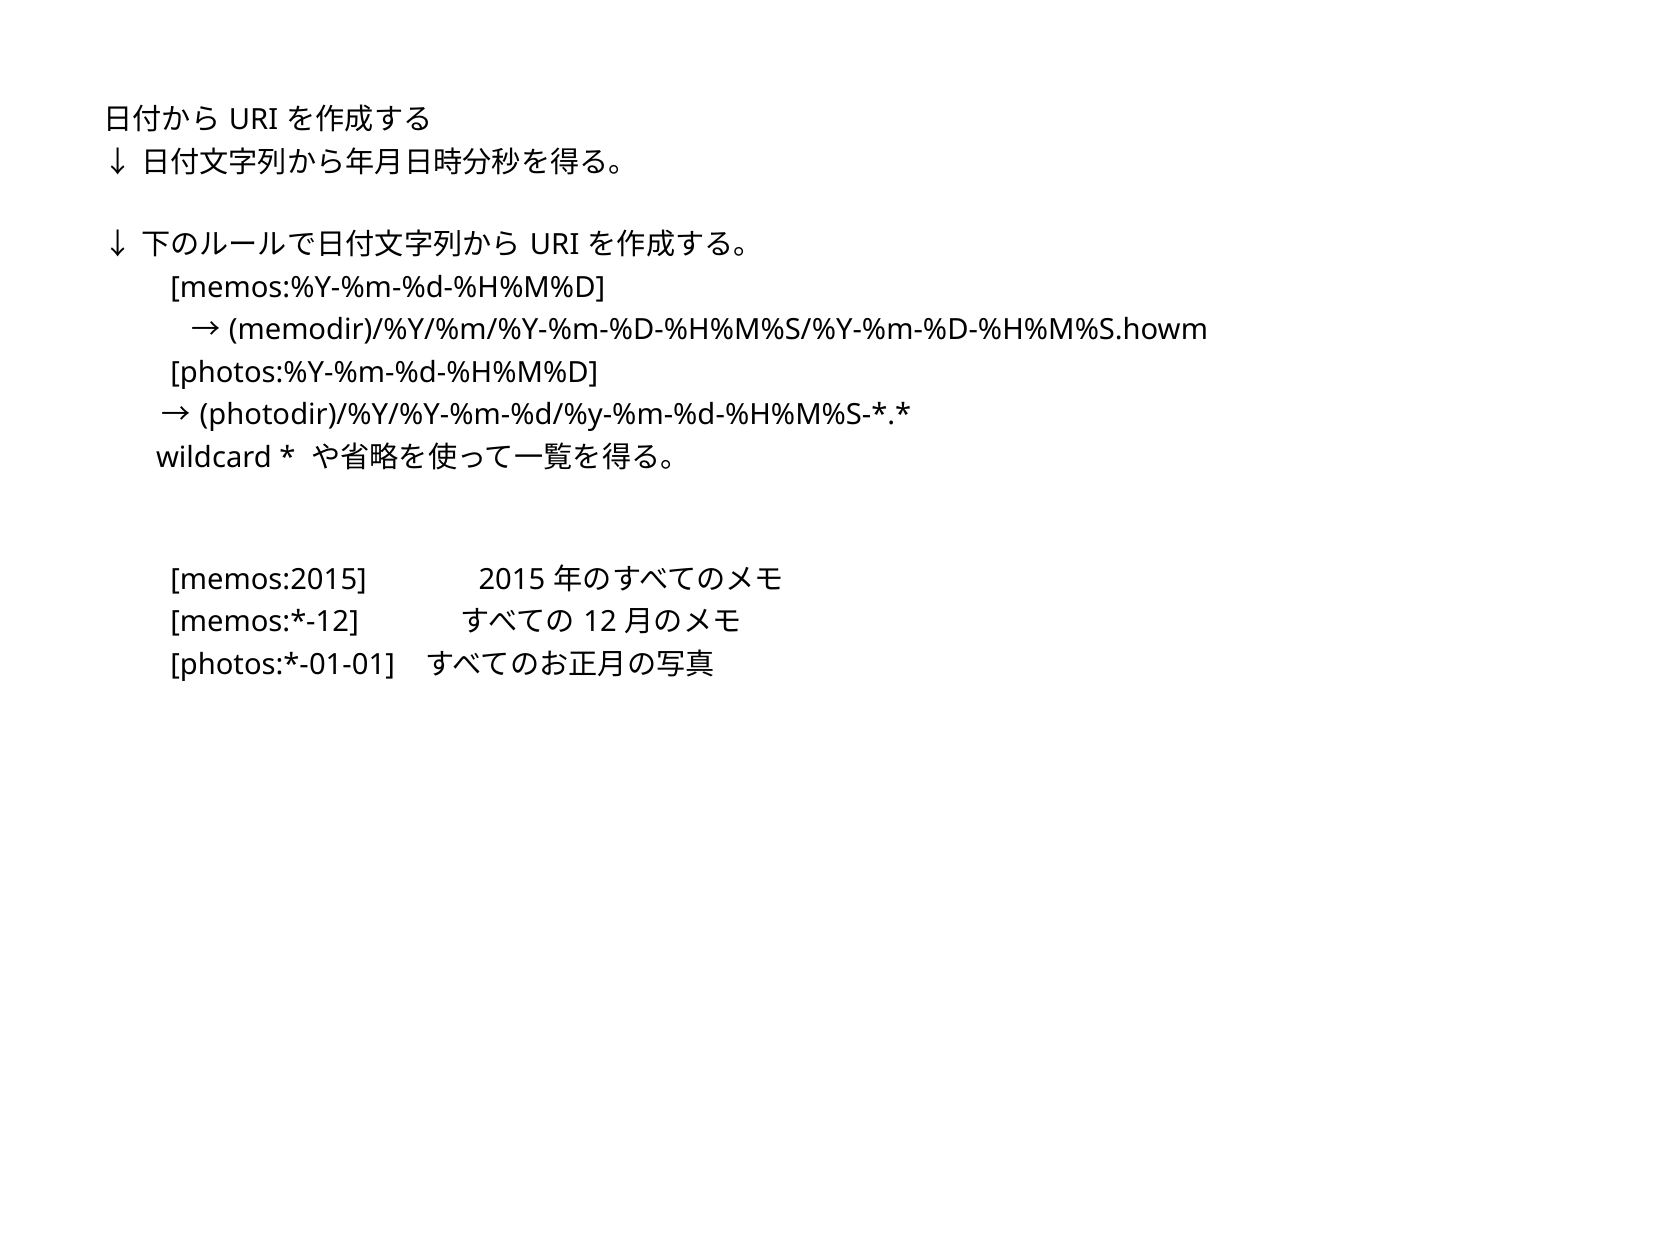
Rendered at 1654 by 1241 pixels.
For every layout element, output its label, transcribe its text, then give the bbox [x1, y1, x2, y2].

text_box 日付からURIを作成する ↓日付文字列から年月日時分秒を得る。 ↓下のルールで日付文字列からURIを作成する。 [memos:%Y-%m-%d-%H%M%D] →(memodir)/%Y/%m/%Y-%m-%D-%H%M%S/%Y-%m-%D-%H%M%S.howm [photos:%Y-%m-%d-%H%M%D] →(photodir)/%Y/%Y-%m-%d/%y-%m-%d-%H%M%S-*.* wildcard * や省略を使って一覧を得る。 [memos:2015] 2015年のすべてのメモ [memos:*-12] すべての12月のメモ [photos:*-01-01] すべてのお正月の写真 [88, 88, 1034, 543]
